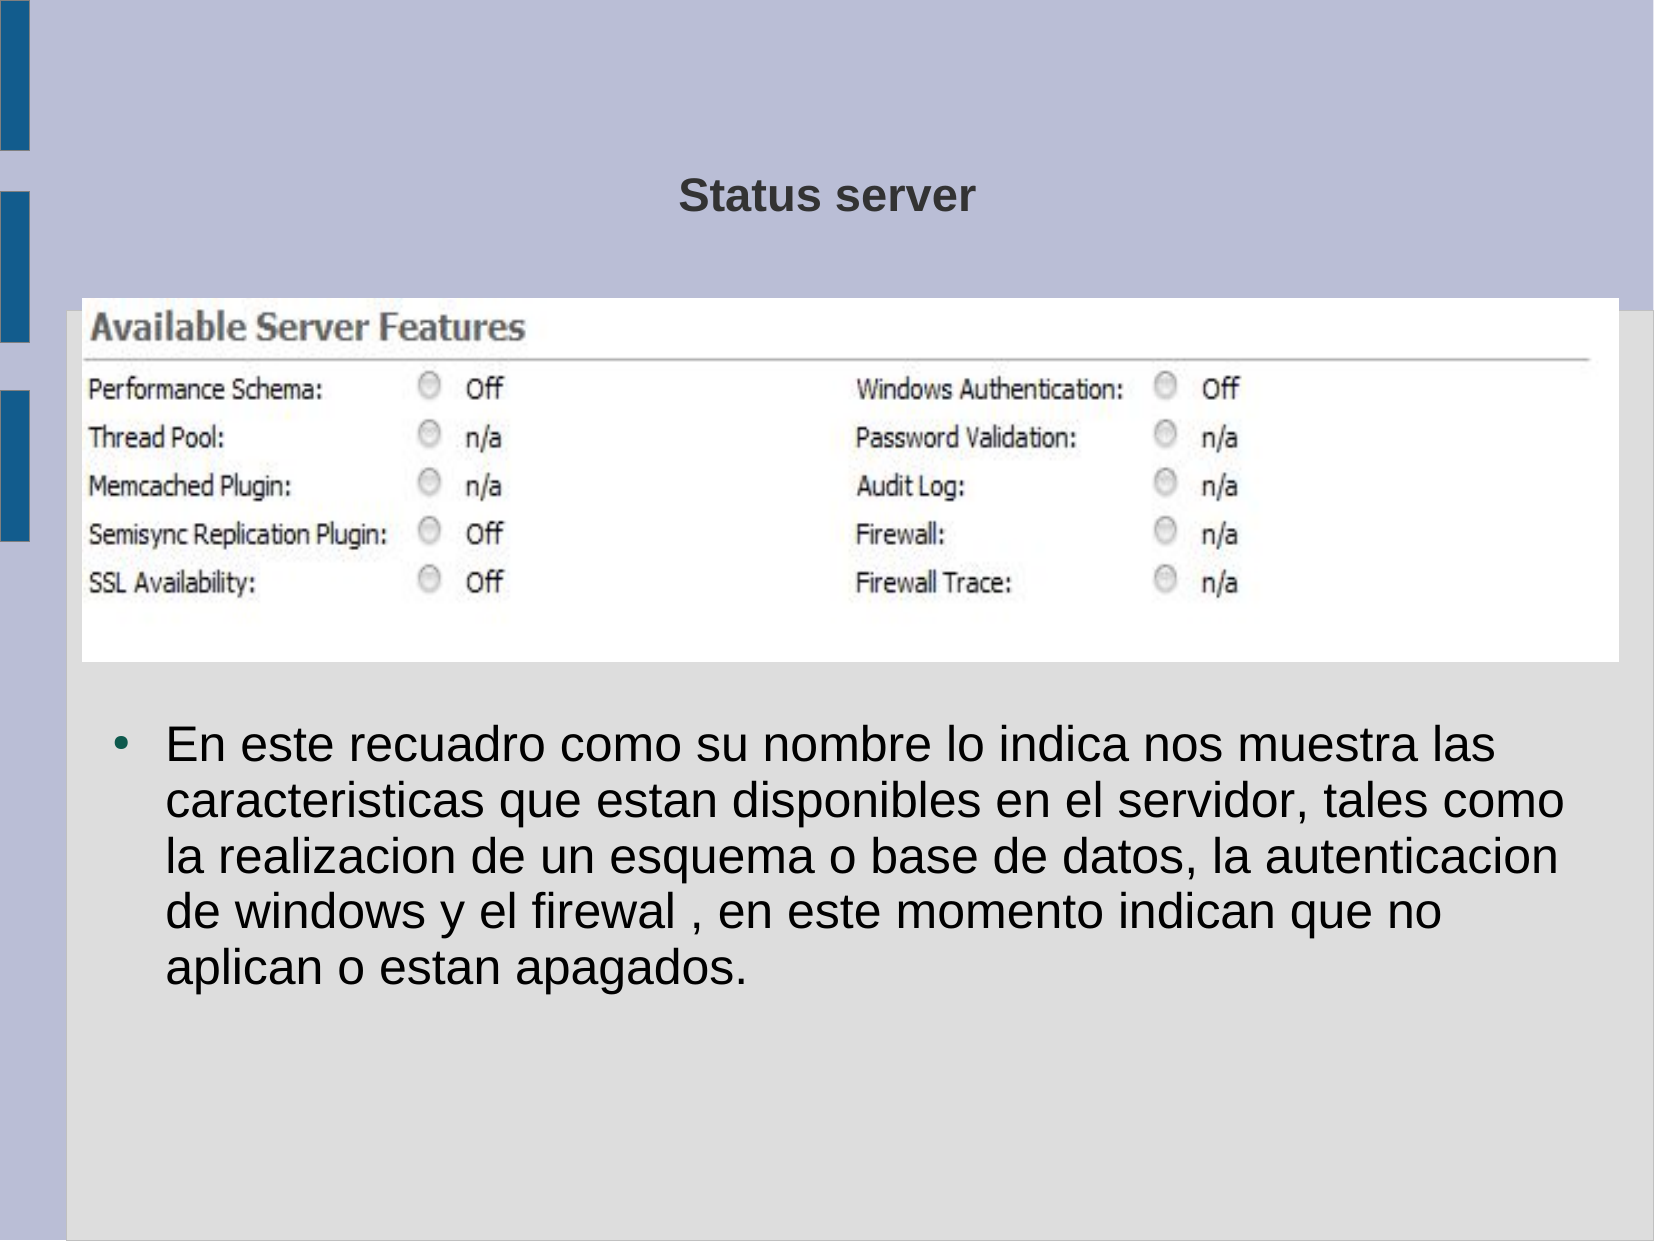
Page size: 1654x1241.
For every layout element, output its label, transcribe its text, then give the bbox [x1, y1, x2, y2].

picture [82, 298, 1619, 662]
list En este recuadro como su nombre lo indica nos muestra las caracteristicas que estan disponibles en el servidor, tales como la realizacion de un esquema o base de datos, la autenticacion de windows y el firewal , en este momento indican que no aplican o estan apagados. [94, 716, 1595, 1158]
title Status server [121, 91, 1534, 298]
